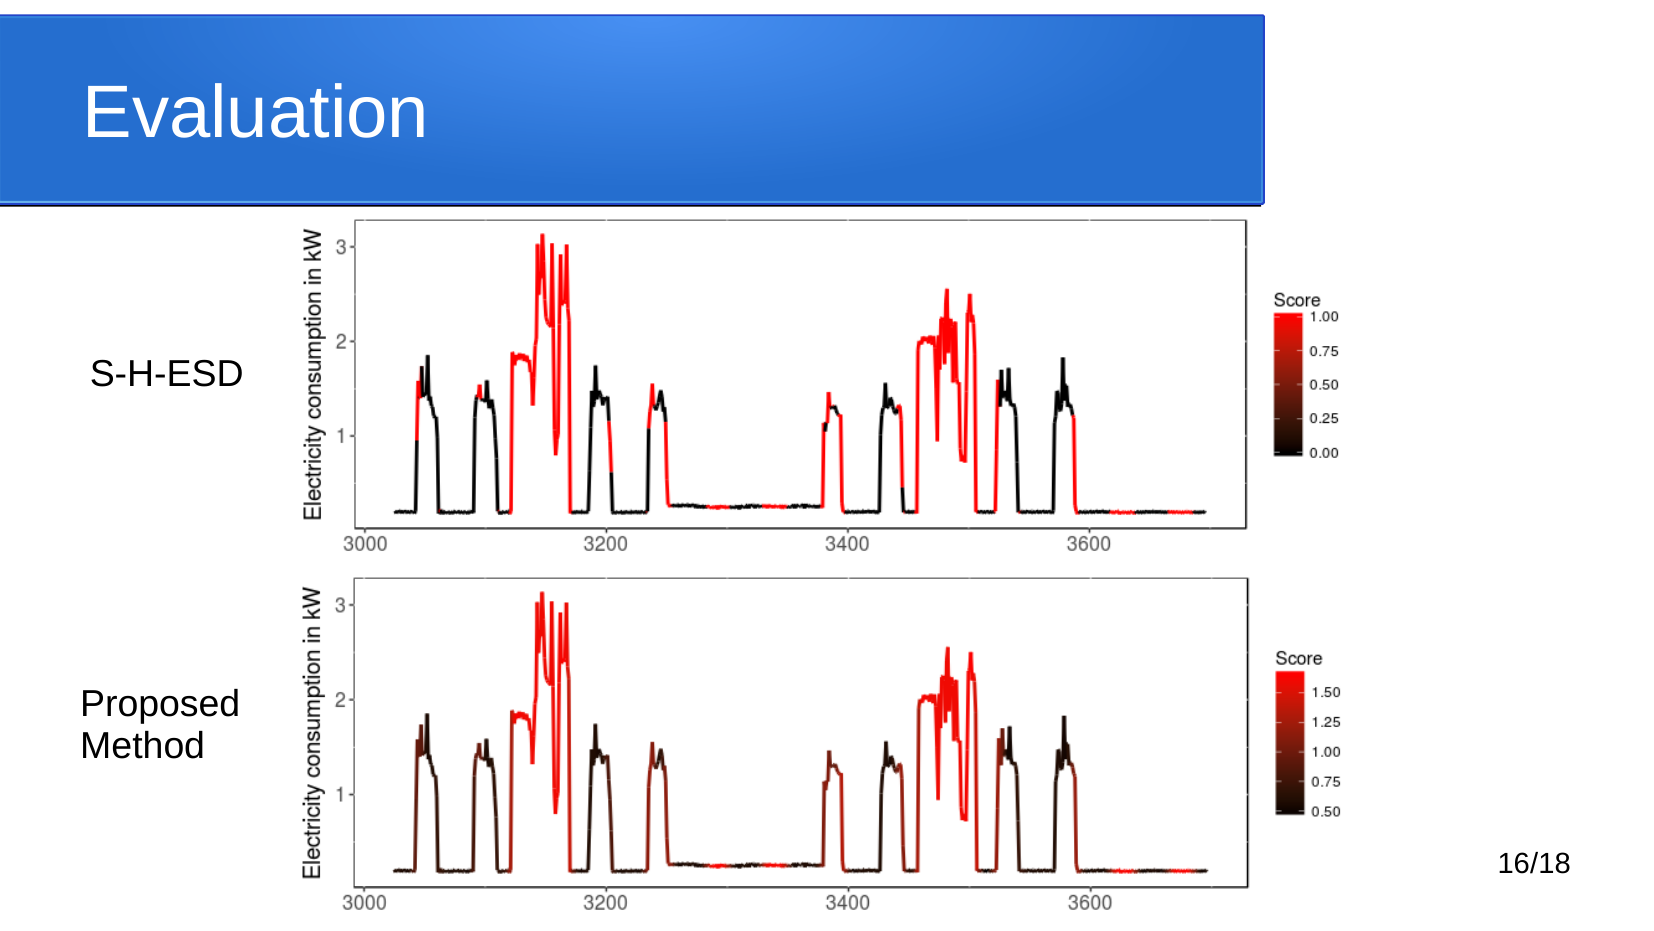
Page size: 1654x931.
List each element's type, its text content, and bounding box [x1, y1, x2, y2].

text_box Proposed Method [65, 675, 256, 774]
text_box S-H-ESD [75, 345, 259, 402]
title Evaluation [82, 29, 1291, 196]
picture [294, 570, 1360, 917]
picture [295, 211, 1358, 556]
